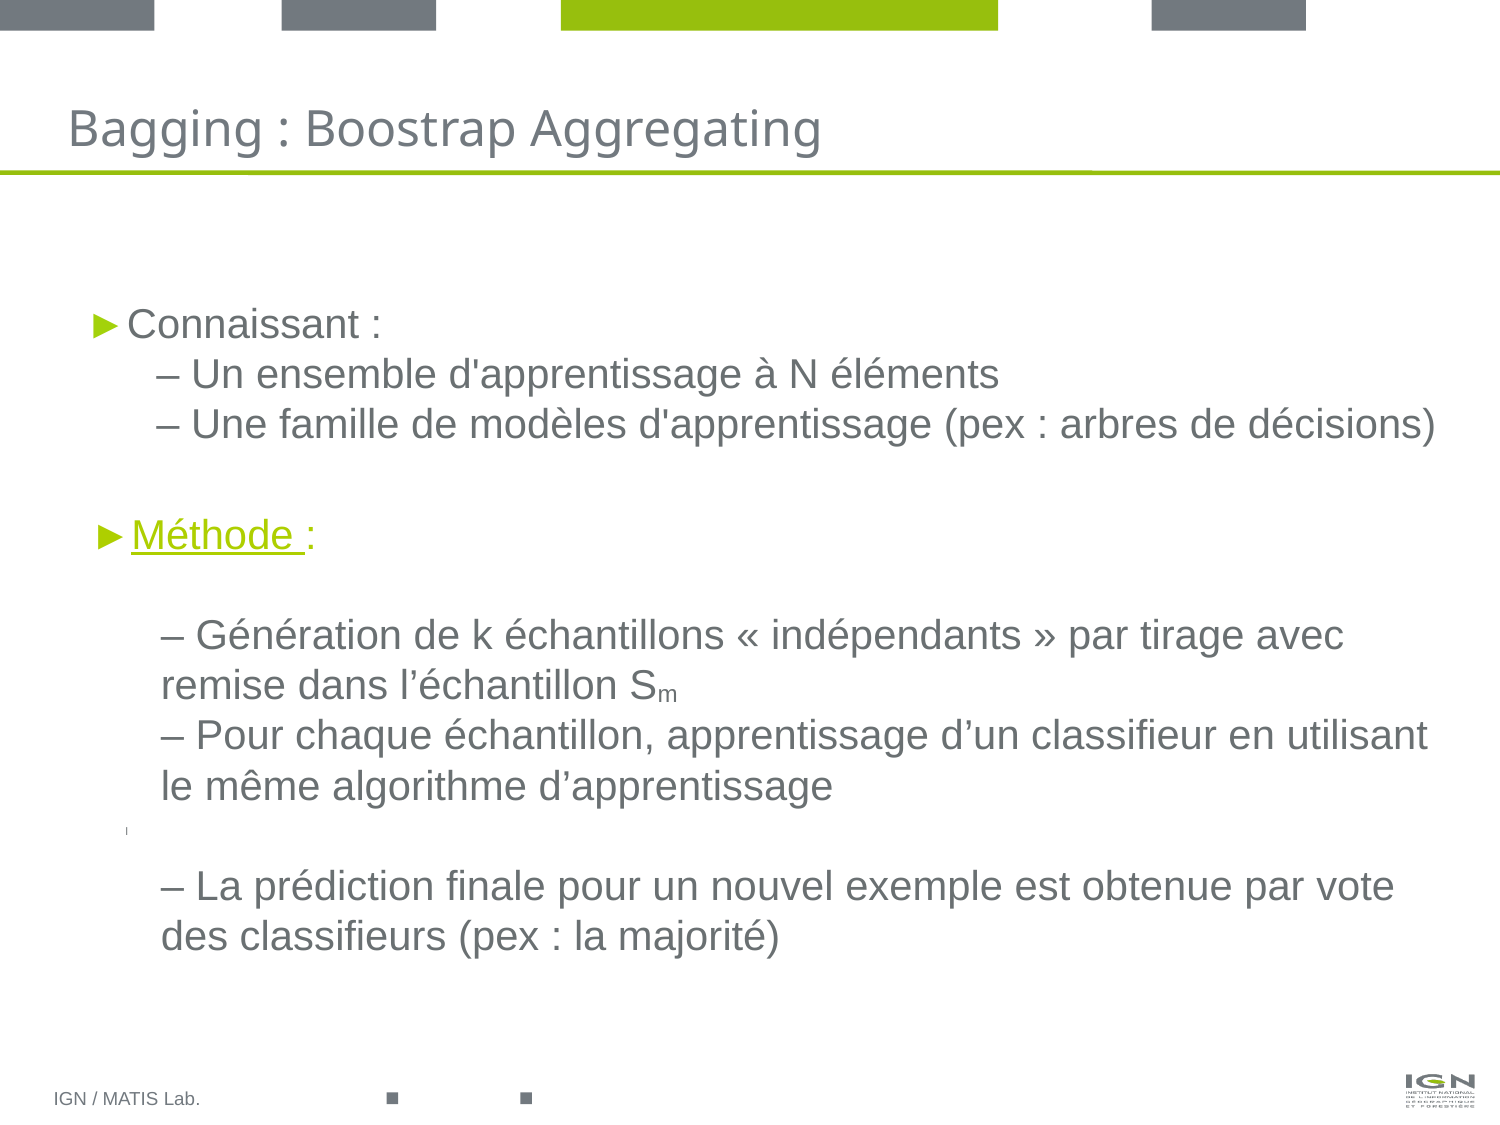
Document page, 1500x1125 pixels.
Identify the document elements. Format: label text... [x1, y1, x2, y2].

text_box ►Connaissant : – Un ensemble d'apprentissage à N éléments – Une famille de modèles d'apprentissage (pex : arbres de décisions) [70, 289, 1500, 532]
picture [1404, 1074, 1475, 1108]
text_box IGN / MATIS Lab. [38, 1067, 514, 1125]
text_box Bagging : Boostrap Aggregating [53, 80, 1425, 173]
text_box ►Méthode : – Génération de k échantillons « indépendants » par tirage avec remise dans l’échantillon Sm – Pour chaque échantillon, apprentissage d’un classifieur en utilisant le même algorithme d’apprentissage – La prédiction finale pour un nouvel exemple est obtenue par vote des classifieurs (pex : la majorité) [75, 532, 1445, 795]
